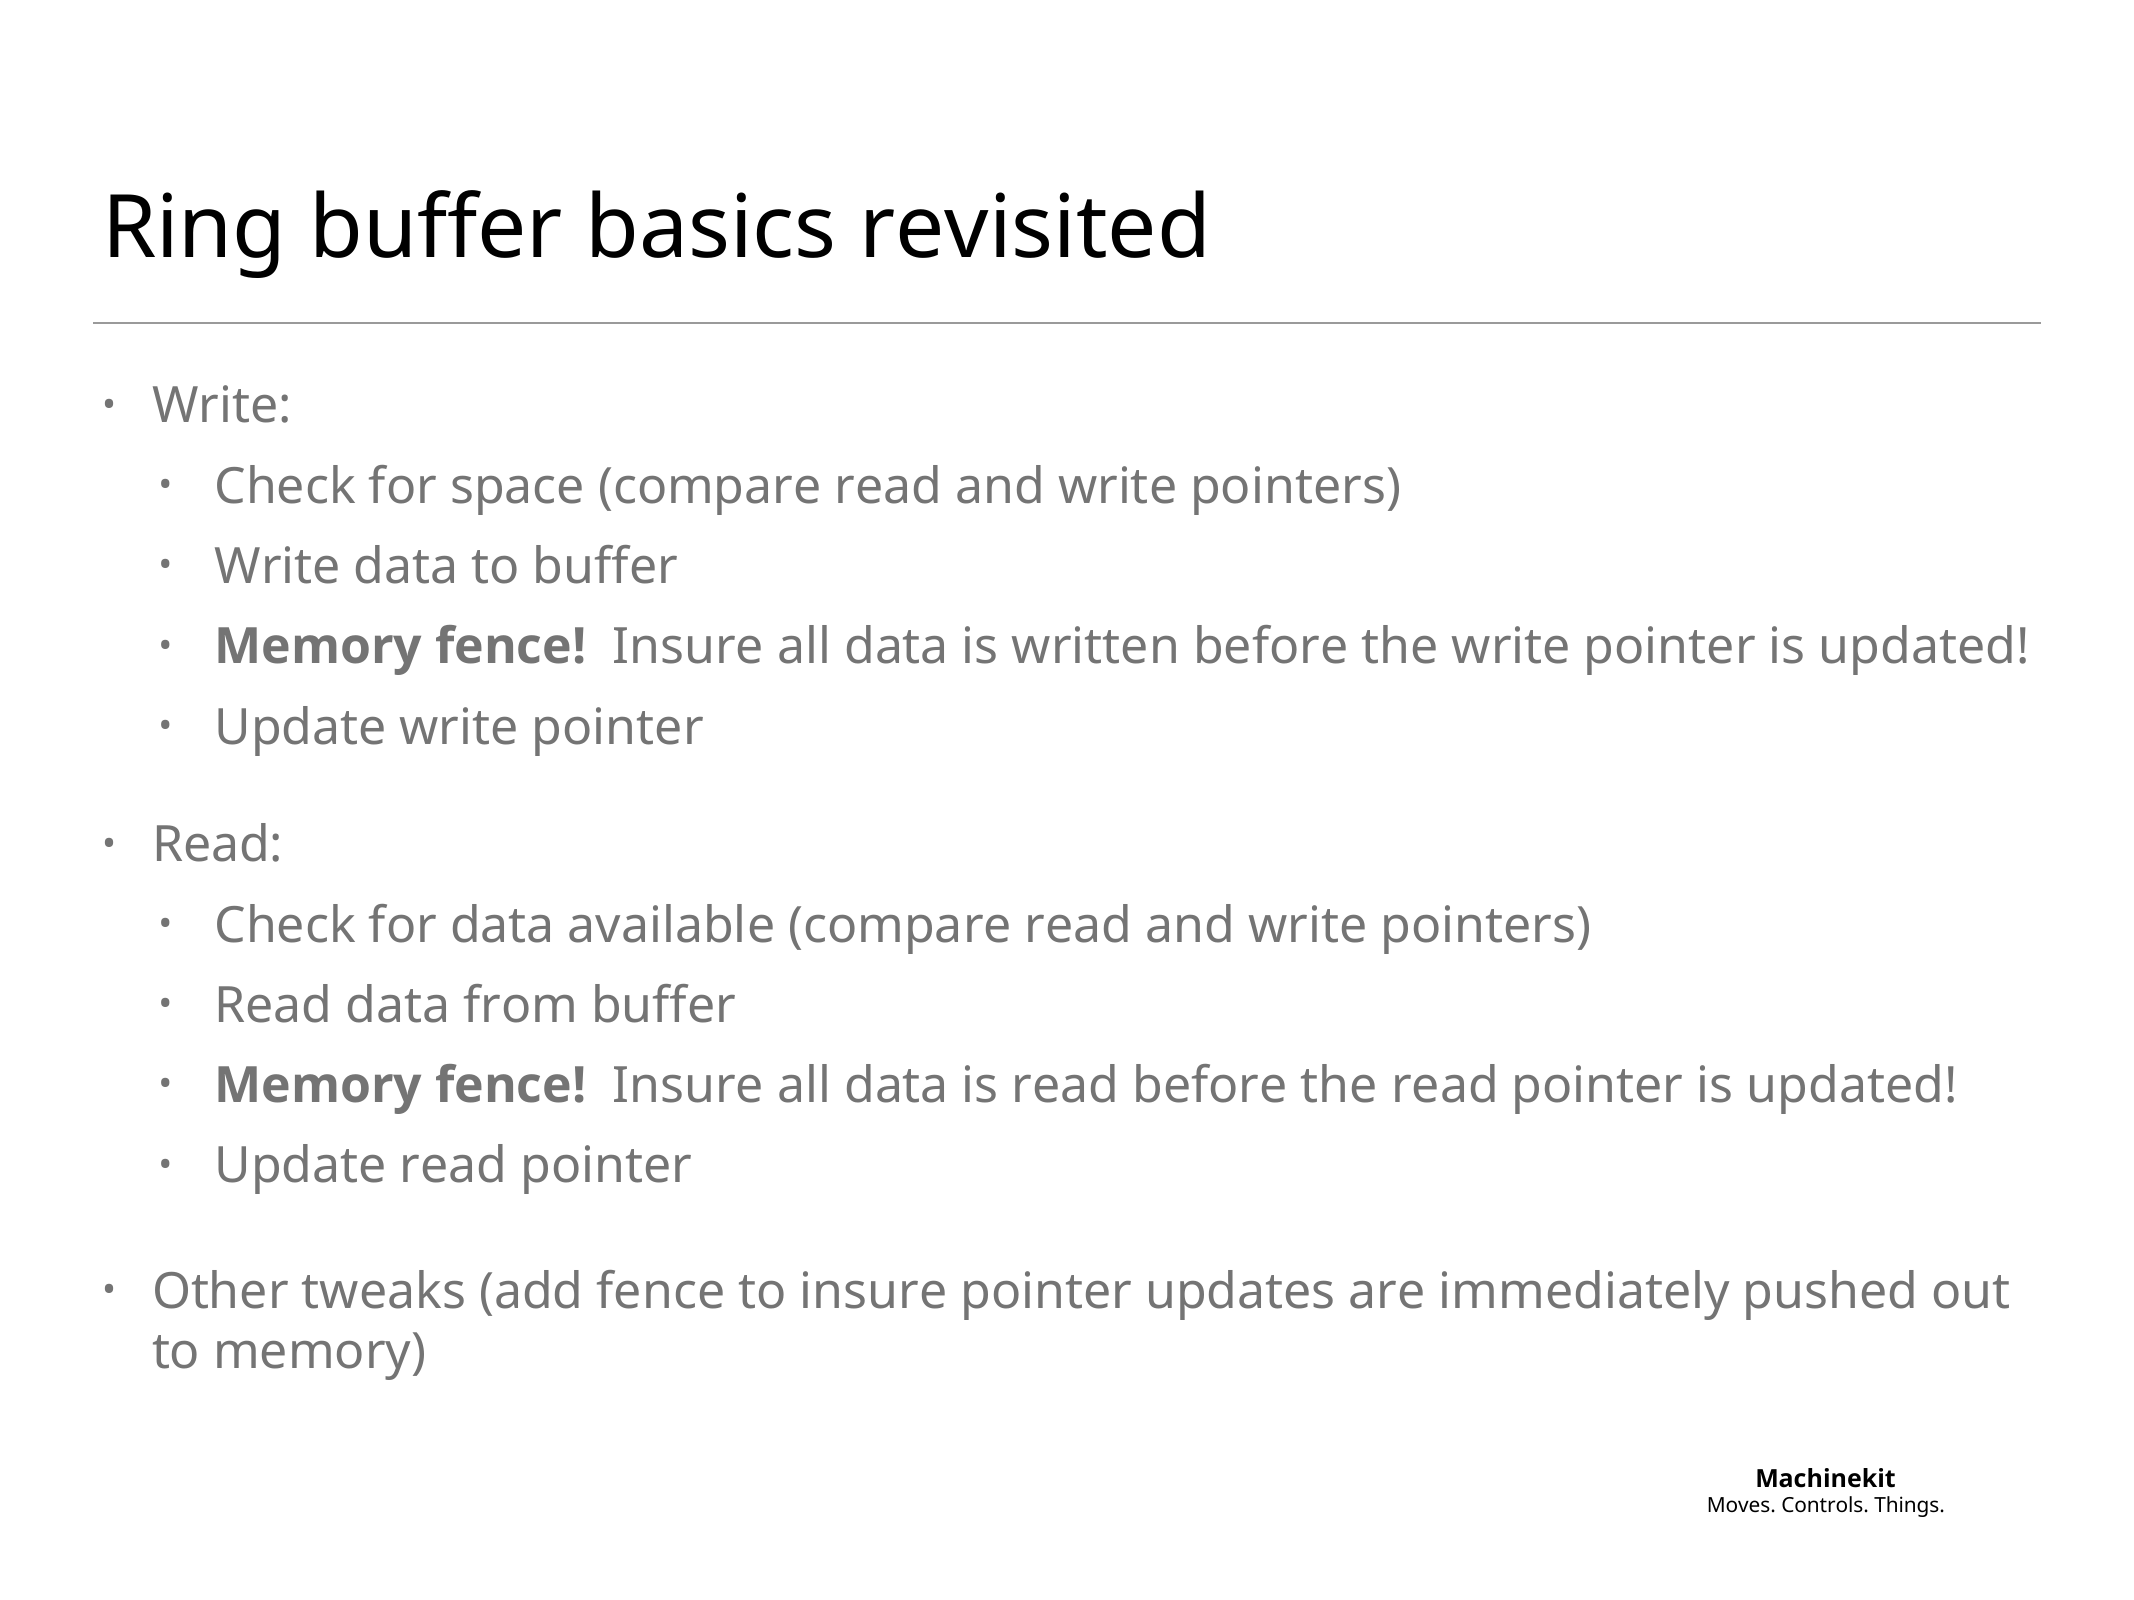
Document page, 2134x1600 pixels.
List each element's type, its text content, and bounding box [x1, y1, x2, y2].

list Write: Check for space (compare read and write pointers) Write data to buffer Memory fence! Insure all data is written before the write pointer is updated! Update write pointer Read: Check for data available (compare read and write pointers) Read data from buffer Memory fence! Insure all data is read before the read pointer is updated! Update read pointer Other tweaks (add fence to insure pointer updates are immediately pushed out to memory) [93, 364, 2040, 1459]
title Ring buffer basics revisited [93, 54, 2040, 284]
